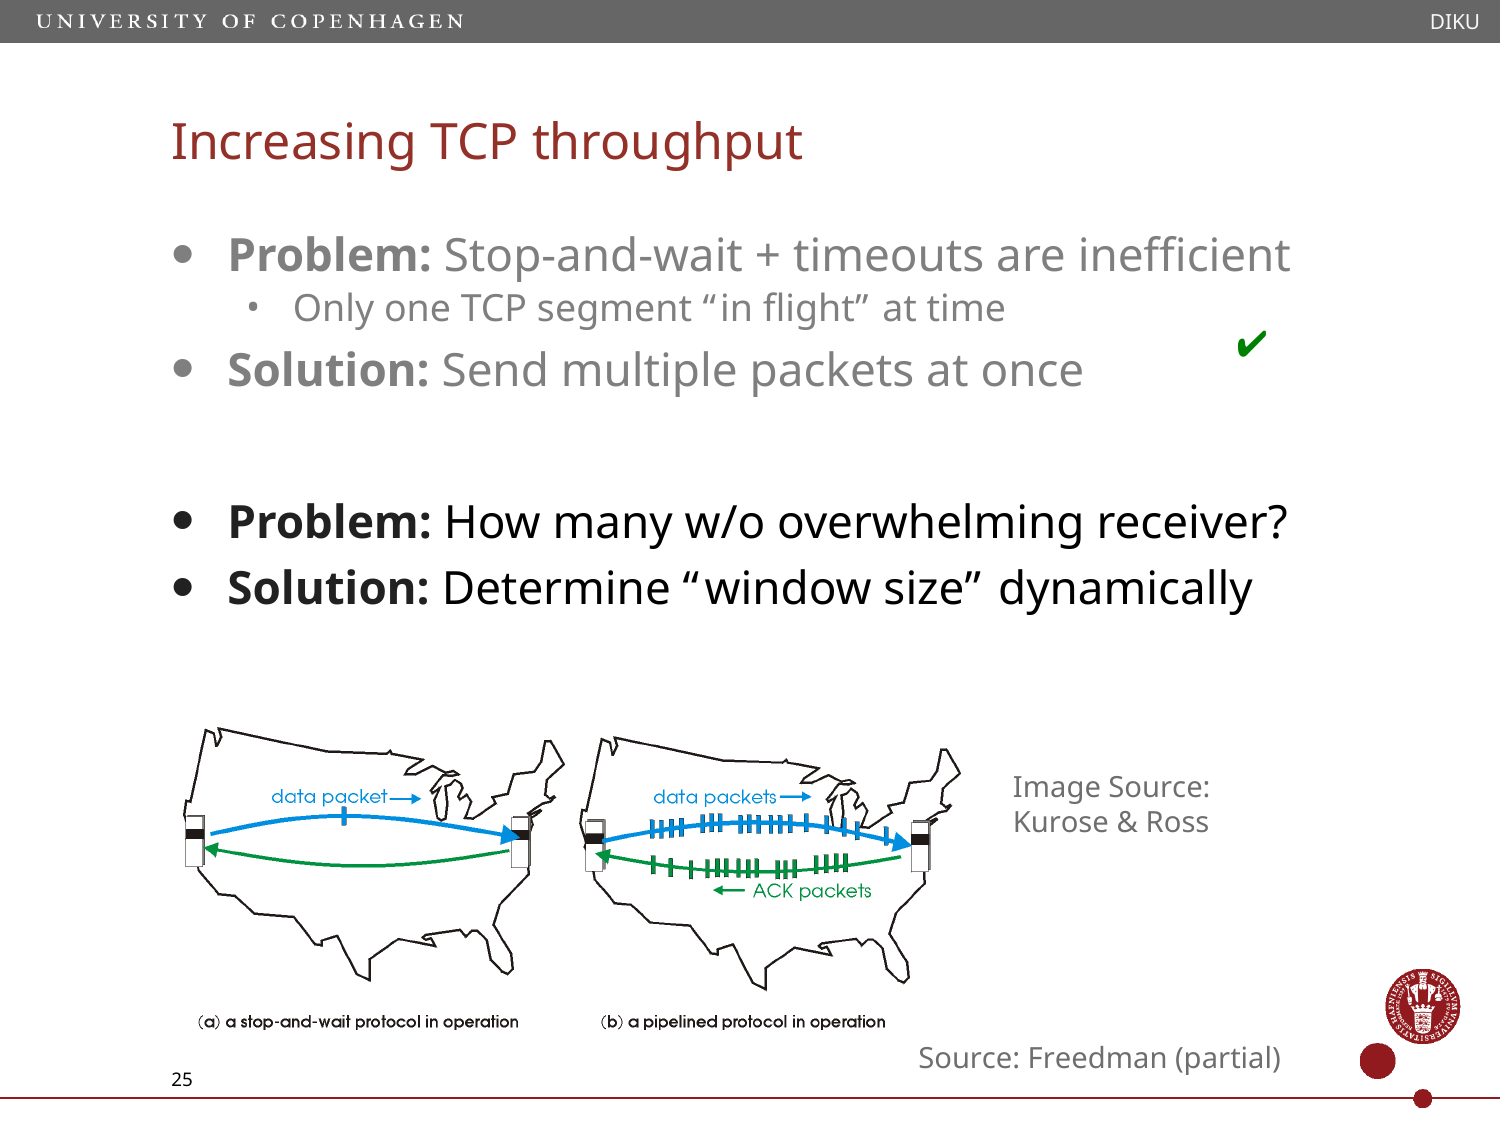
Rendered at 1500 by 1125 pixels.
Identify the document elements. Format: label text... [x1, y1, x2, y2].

text_box ✔ [1222, 302, 1317, 374]
text_box Image Source: Kurose & Ross [998, 760, 1306, 846]
text_box DIKU [469, 0, 1495, 43]
text_box Source: Freedman (partial) [903, 1031, 1341, 1083]
list Problem: Stop-and-wait + timeouts are inefficient Only one TCP segment “in flight” at time Solution: Send multiple packets at once Problem: How many w/o overwhelming receiver? Solution: Determine “window size” dynamically [171, 225, 1329, 900]
title Increasing TCP throughput [171, 75, 1329, 171]
text_box <number> [171, 1067, 522, 1092]
picture [0, 727, 1500, 1122]
